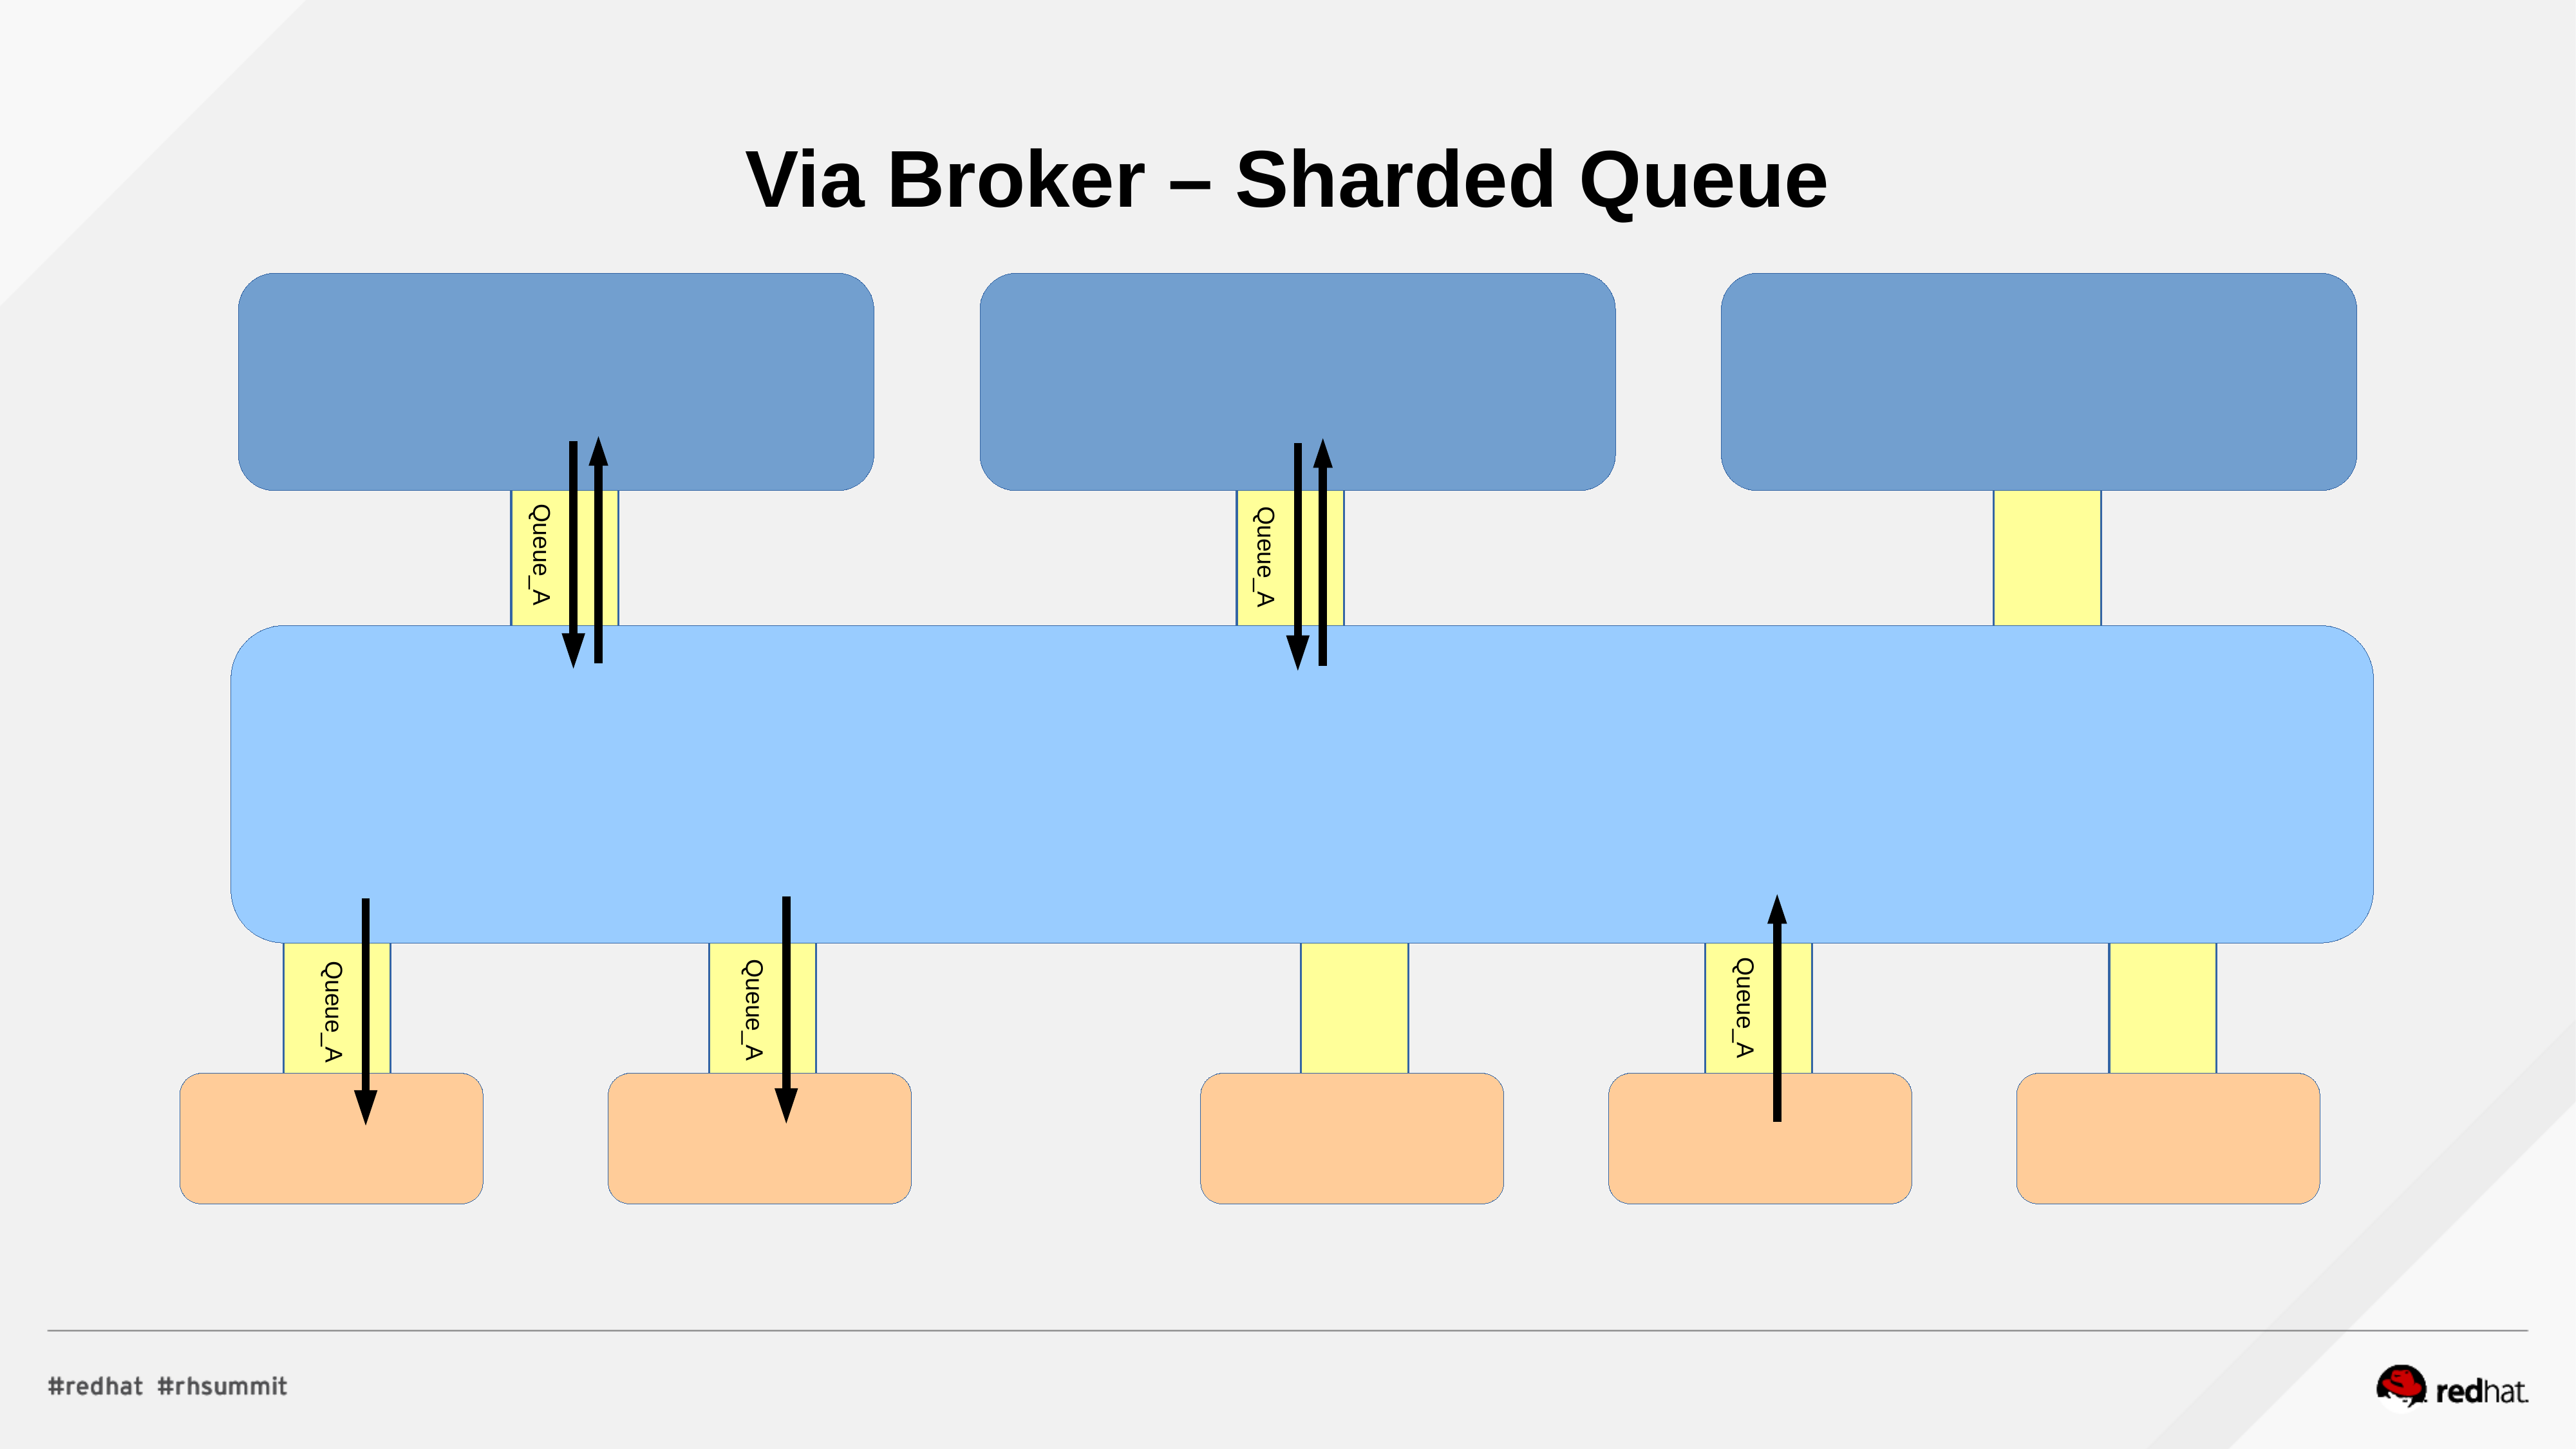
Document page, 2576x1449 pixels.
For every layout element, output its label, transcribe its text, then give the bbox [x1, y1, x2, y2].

title Via Broker – Sharded Queue [129, 57, 2447, 300]
picture [0, 0, 2576, 1449]
text_box [180, 300, 2374, 1204]
